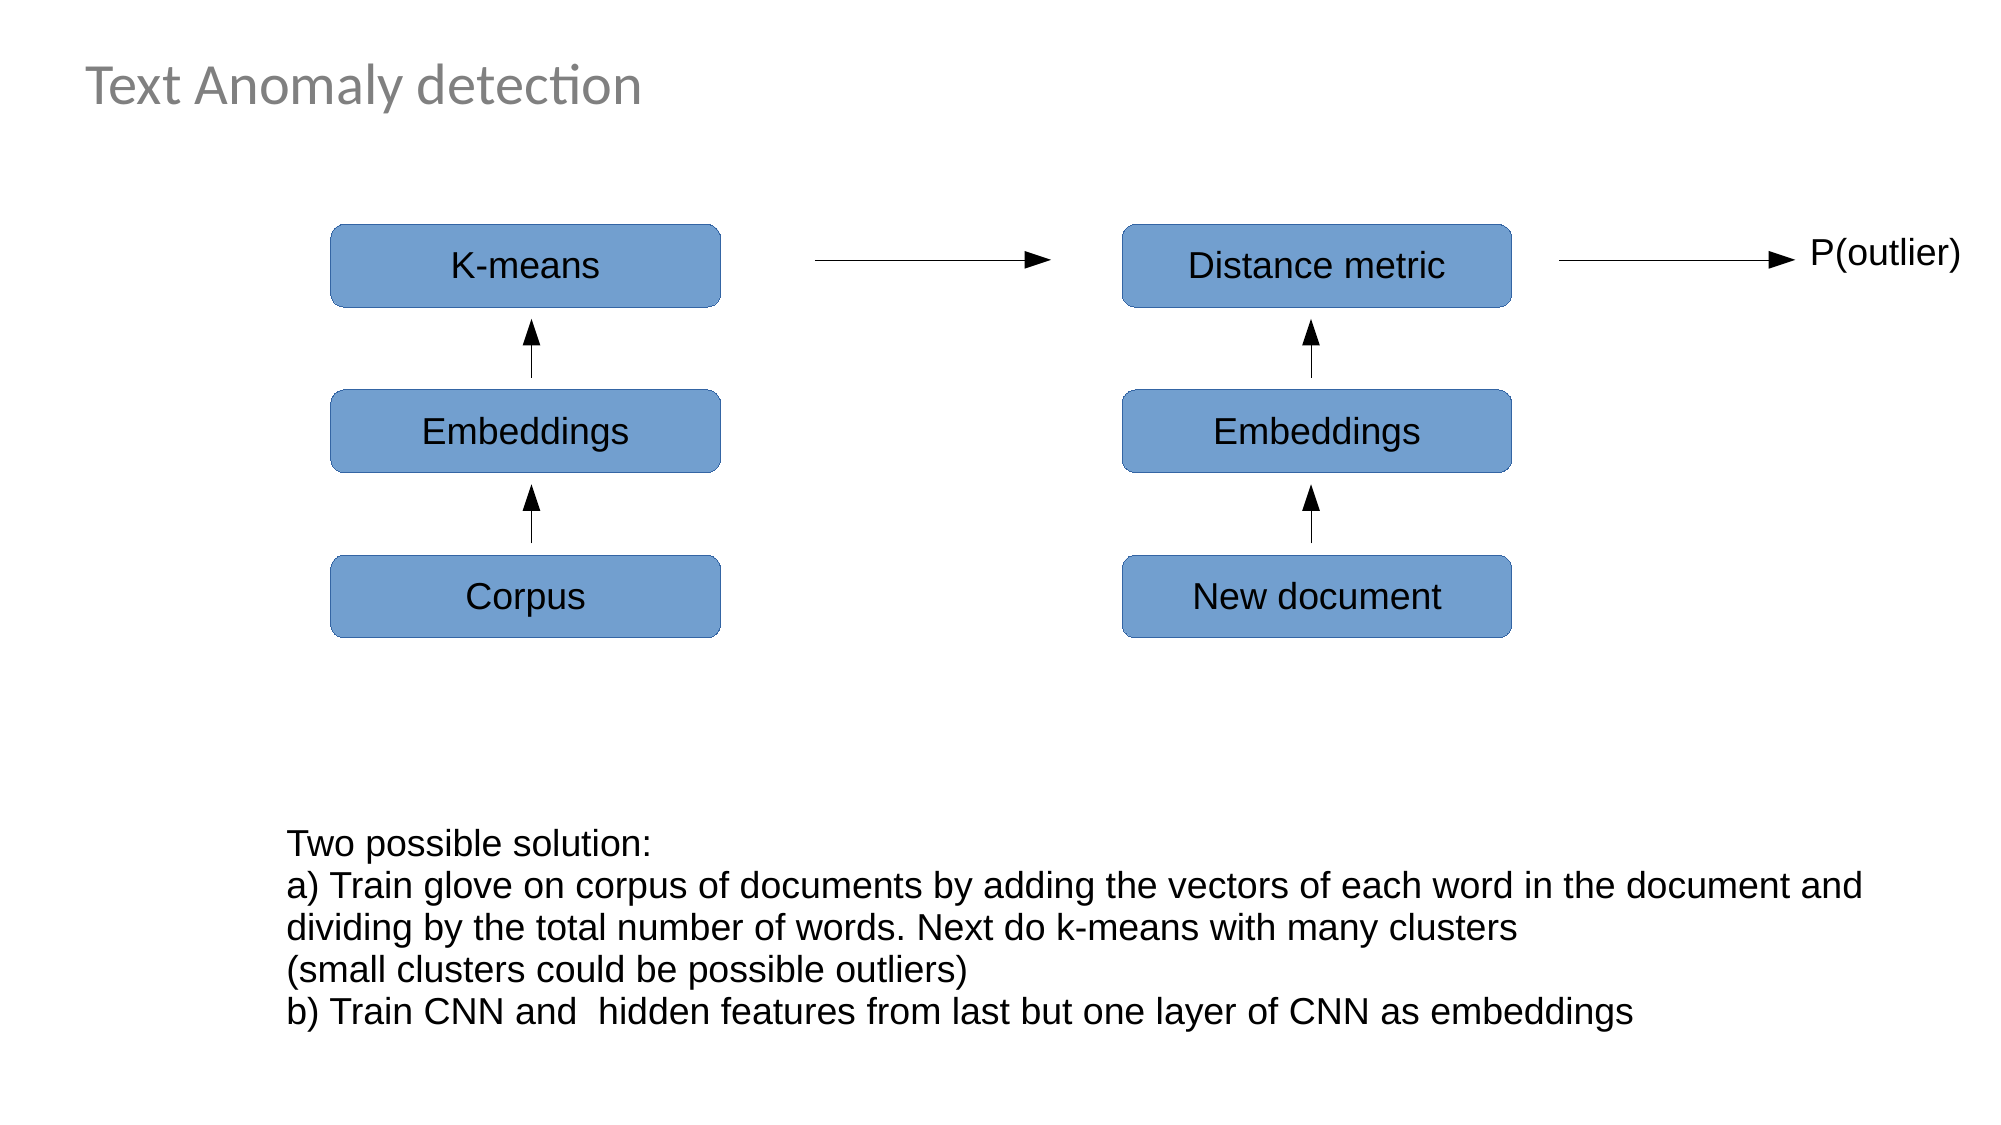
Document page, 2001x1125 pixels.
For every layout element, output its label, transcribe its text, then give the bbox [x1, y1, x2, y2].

text_box Corpus [330, 555, 721, 638]
text_box K-means [330, 224, 721, 308]
text_box Two possible solution: a) Train glove on corpus of documents by adding the vectors of each word in the document and dividing by the total number of words. Next do k-means with many clusters (small clusters could be possible outliers) b) Train CNN and hidden features from last but one layer of CNN as embeddings [271, 814, 1889, 1082]
text_box Distance metric [1122, 224, 1512, 308]
title Text Anomaly detection [70, 0, 1796, 198]
text_box New document [1122, 555, 1512, 638]
text_box Embeddings [330, 389, 721, 473]
text_box Embeddings [1122, 389, 1512, 473]
text_box P(outlier) [1795, 224, 1977, 282]
